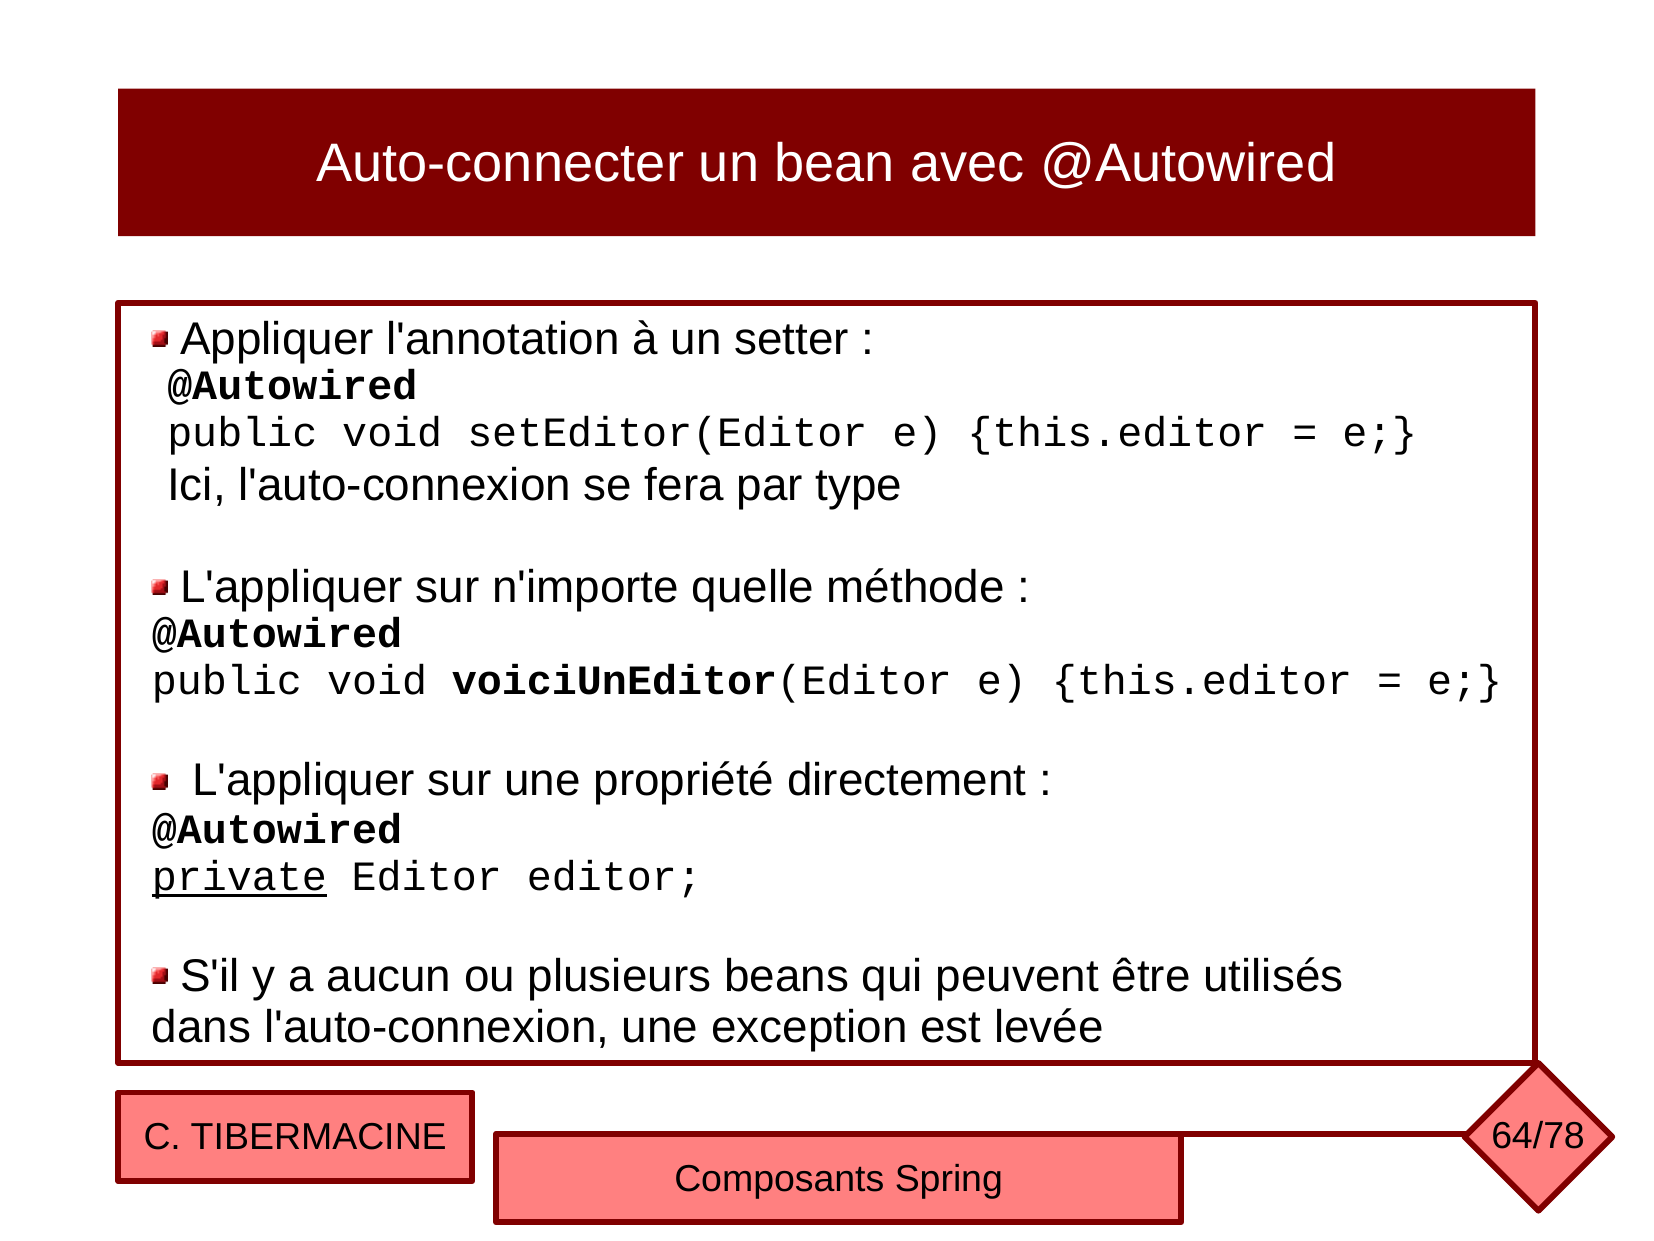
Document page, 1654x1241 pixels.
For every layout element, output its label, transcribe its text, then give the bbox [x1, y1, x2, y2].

text_box Auto-connecter un bean avec @Autowired [118, 88, 1536, 237]
text_box Appliquer l'annotation à un setter : @Autowired public void setEditor(Editor e) {this.editor = e;} Ici, l'auto-connexion se fera par type L'appliquer sur n'importe quelle méthode : @Autowired public void voiciUnEditor(Editor e) {this.editor = e;} L'appliquer sur une propriété directement : @Autowired private Editor editor; S'il y a aucun ou plusieurs beans qui peuvent être utilisés dans l'auto-connexion, une exception est levée [118, 302, 1536, 1063]
text_box Composants Spring [496, 1133, 1182, 1223]
picture [151, 579, 168, 595]
picture [151, 967, 168, 984]
text_box [1494, 1062, 1583, 1107]
picture [151, 773, 168, 790]
text_box [1464, 1125, 1476, 1149]
picture [151, 330, 168, 347]
text_box C. TIBERMACINE [118, 1092, 473, 1182]
text_box <numéro>/78 [1476, 1107, 1613, 1207]
